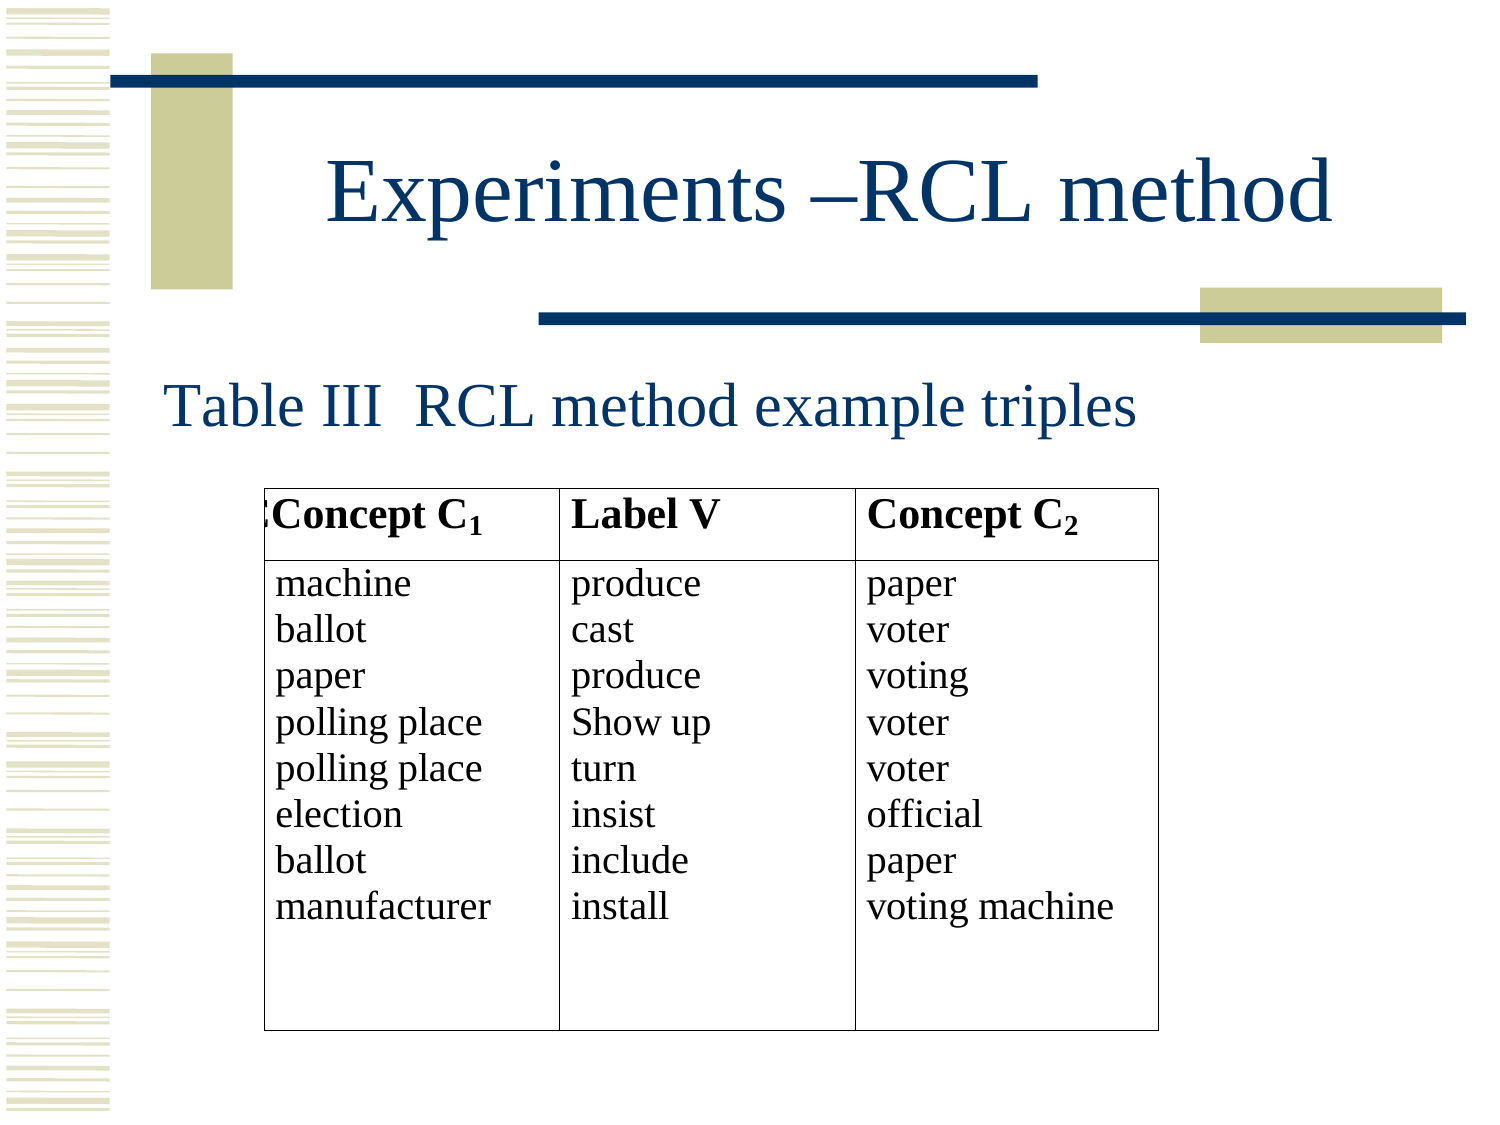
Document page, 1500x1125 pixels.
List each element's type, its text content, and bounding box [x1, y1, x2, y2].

list Table III RCL method example triples [132, 363, 1439, 1000]
title Experiments –RCL method [225, 86, 1436, 301]
chart [263, 488, 1450, 1125]
